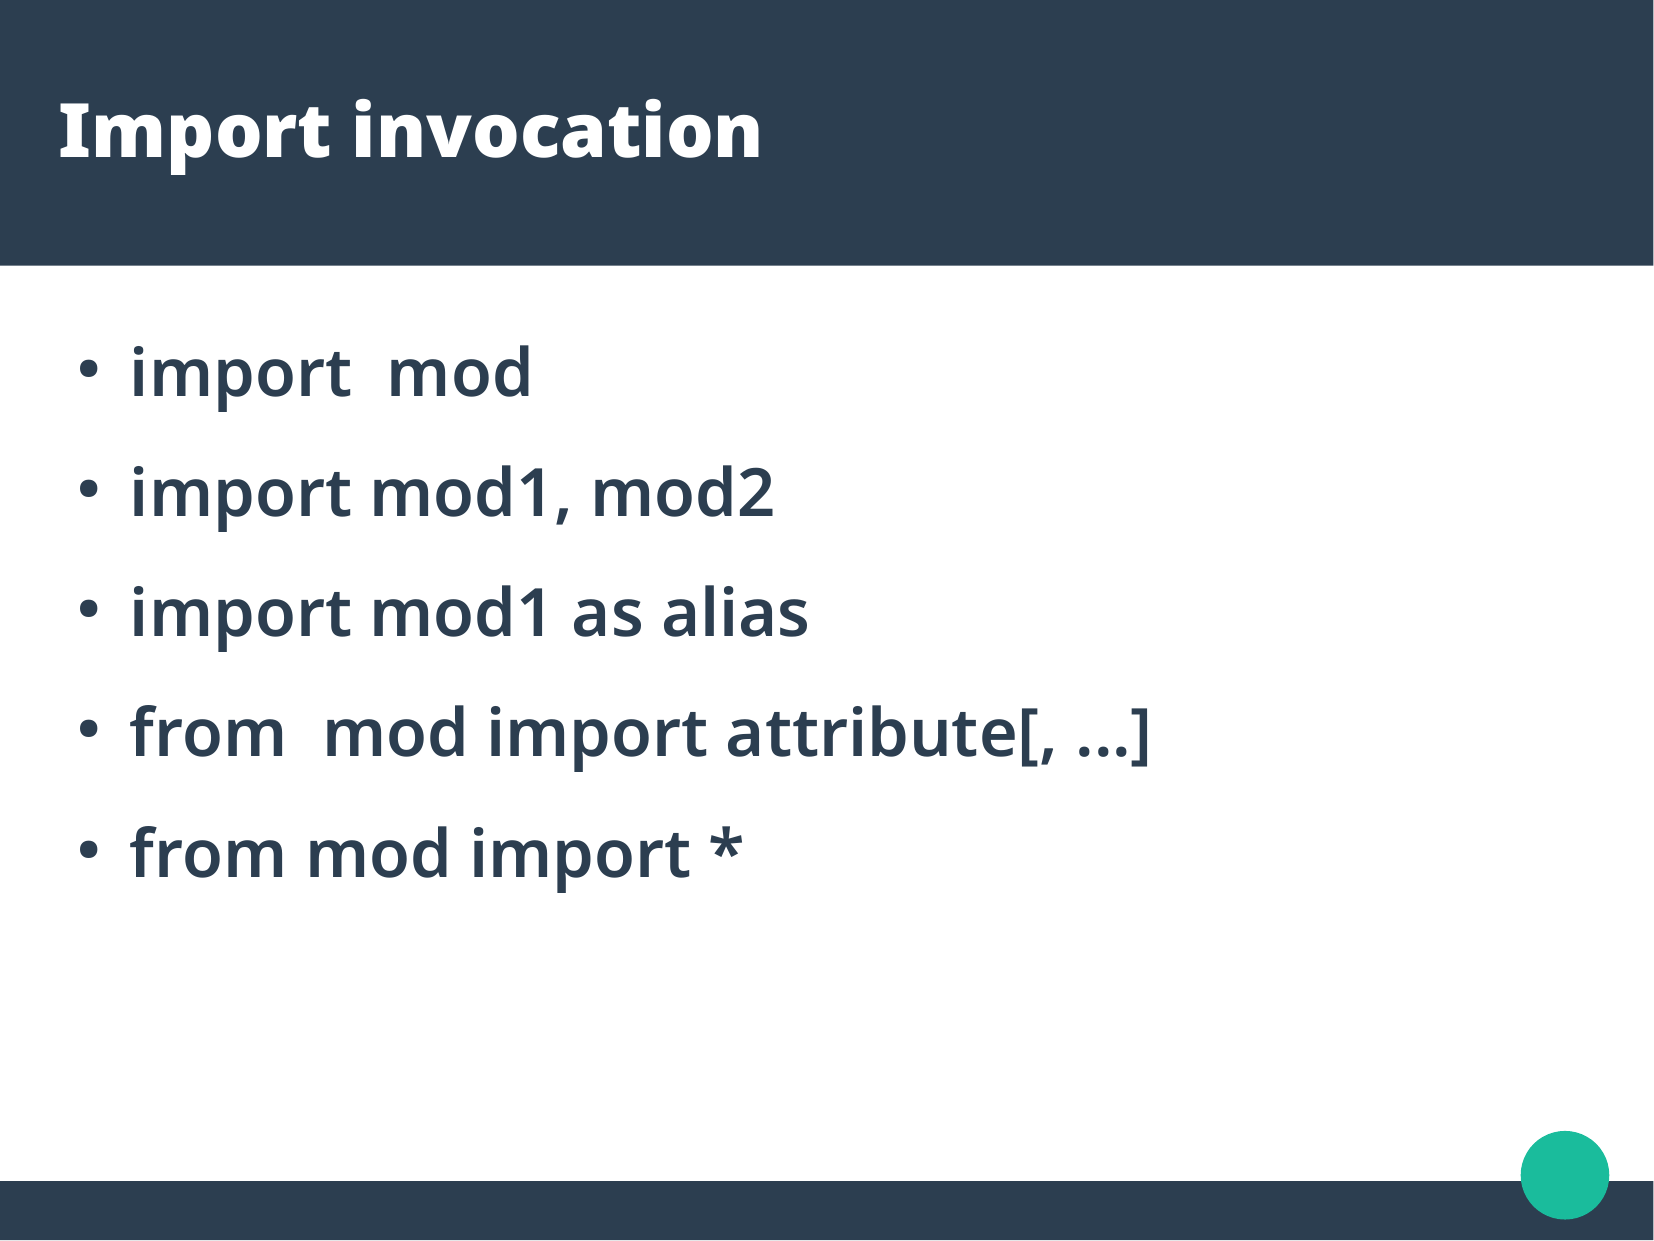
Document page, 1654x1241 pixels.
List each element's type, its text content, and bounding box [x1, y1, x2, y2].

title Import invocation [59, 49, 1595, 207]
list import mod import mod1, mod2 import mod1 as alias from mod import attribute[, ...] from mod import * [59, 324, 1595, 1152]
